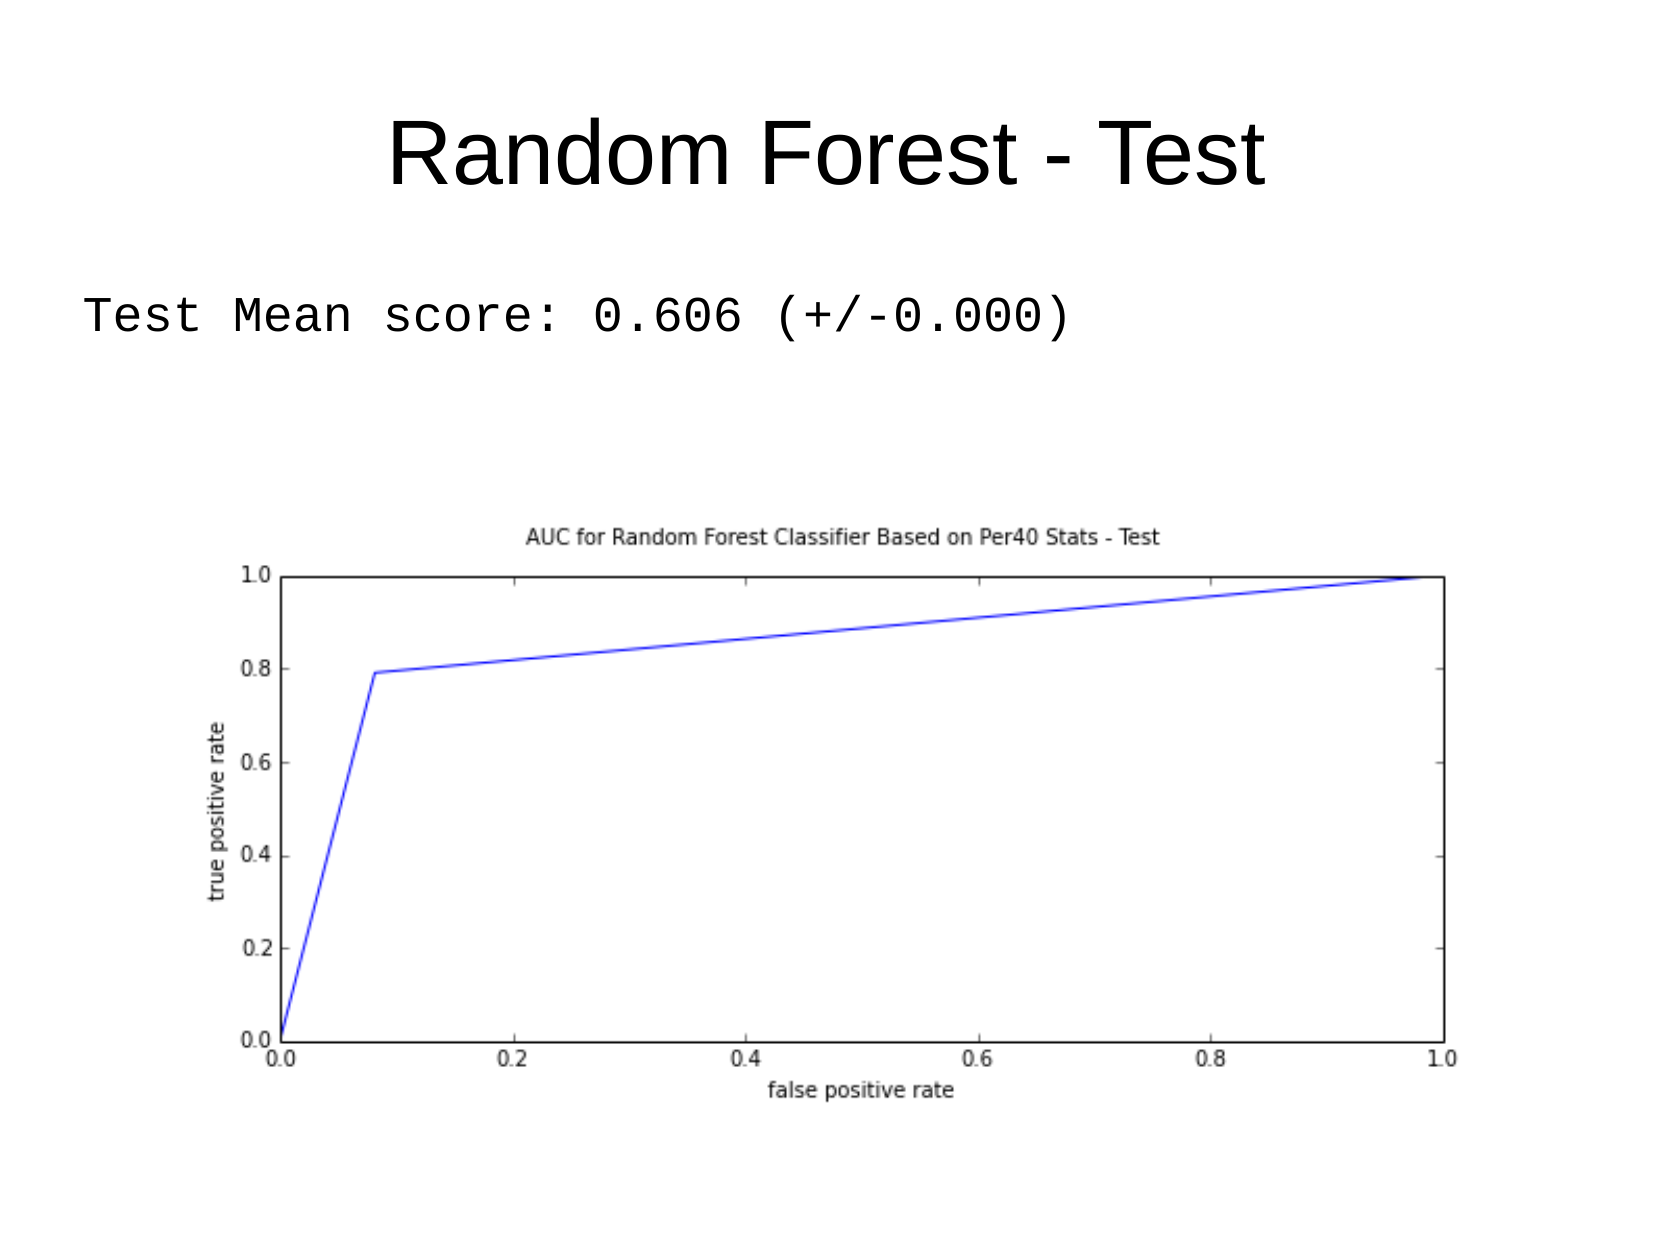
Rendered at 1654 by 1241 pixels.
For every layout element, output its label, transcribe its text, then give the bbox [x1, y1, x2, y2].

picture [195, 514, 1473, 1117]
title Random Forest - Test [82, 49, 1571, 257]
list Test Mean score: 0.606 (+/-0.000) [82, 290, 1538, 1010]
